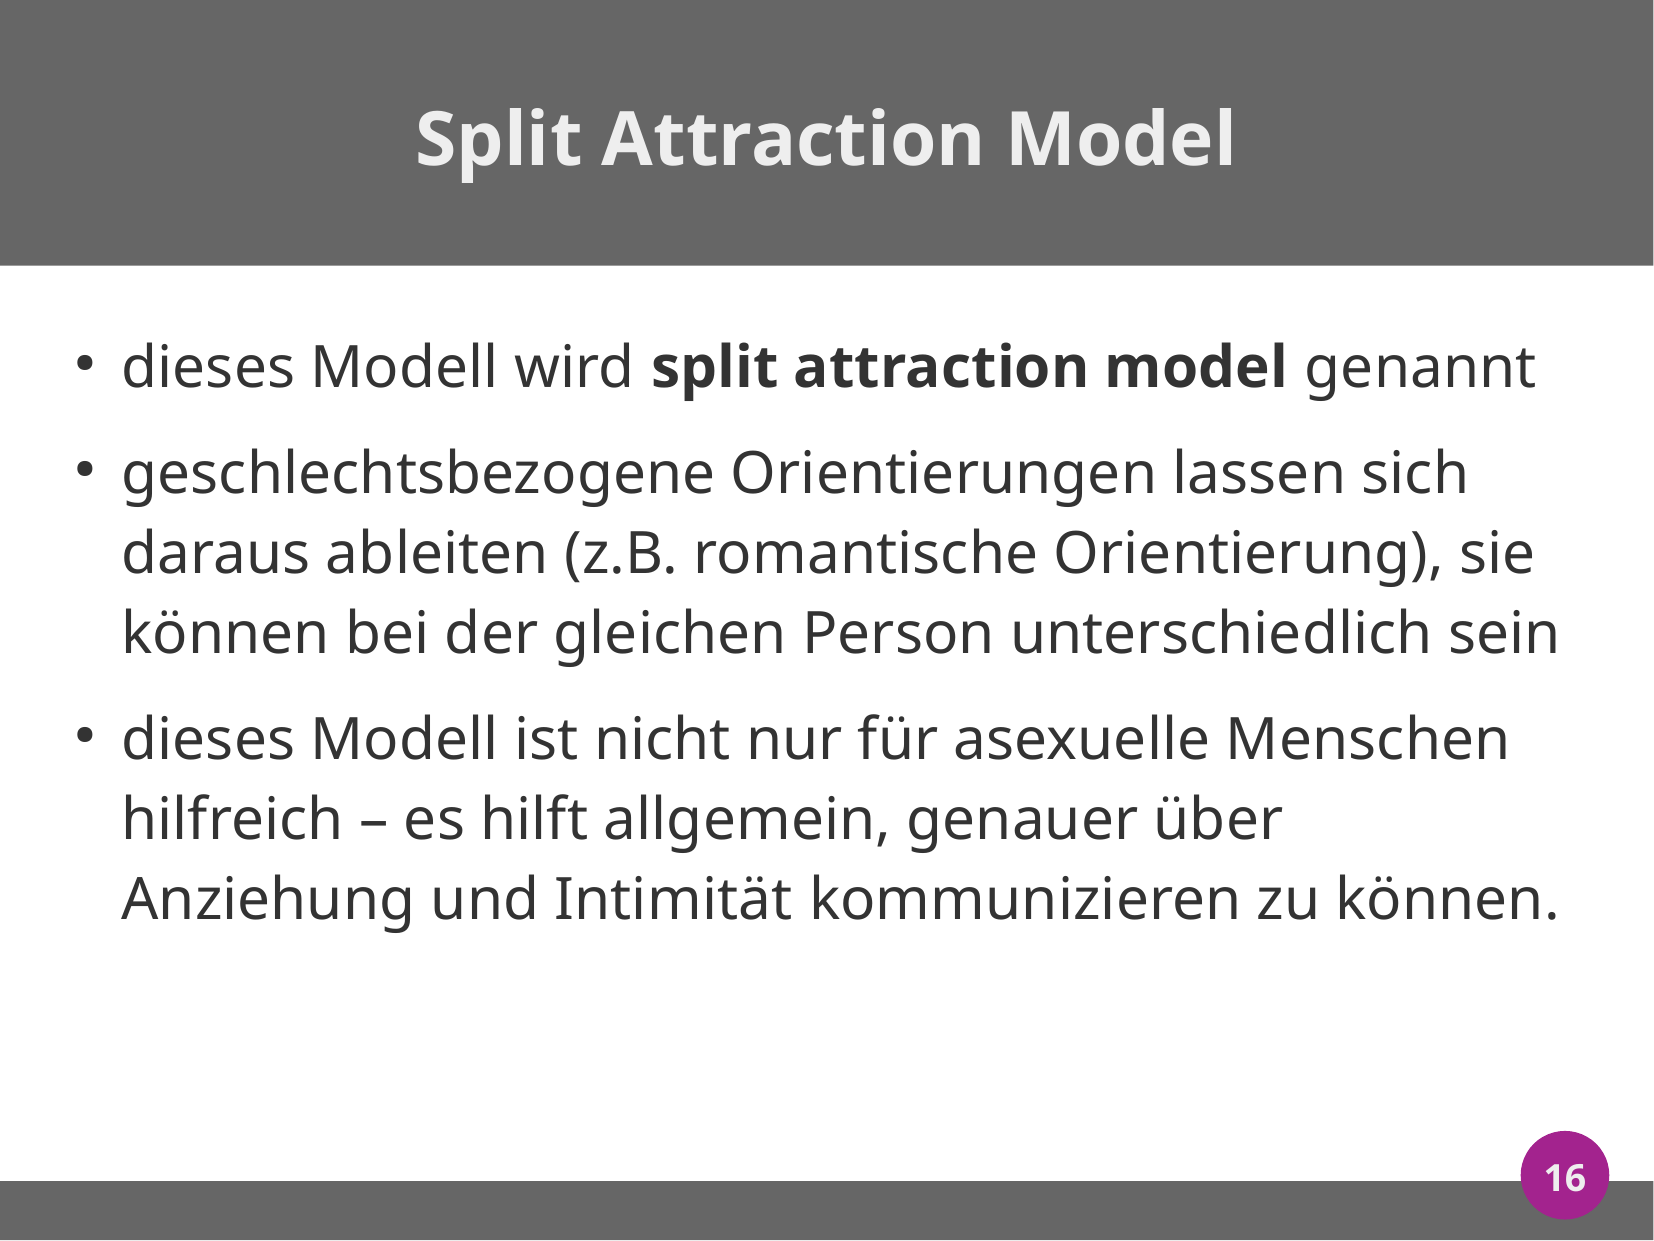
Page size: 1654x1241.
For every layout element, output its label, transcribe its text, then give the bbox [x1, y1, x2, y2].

list dieses Modell wird split attraction model genannt geschlechtsbezogene Orientierungen lassen sich daraus ableiten (z.B. romantische Orientierung), sie können bei der gleichen Person unterschiedlich sein dieses Modell ist nicht nur für asexuelle Menschen hilfreich – es hilft allgemein, genauer über Anziehung und Intimität kommunizieren zu können. [59, 324, 1595, 1152]
title Split Attraction Model [59, 11, 1595, 260]
